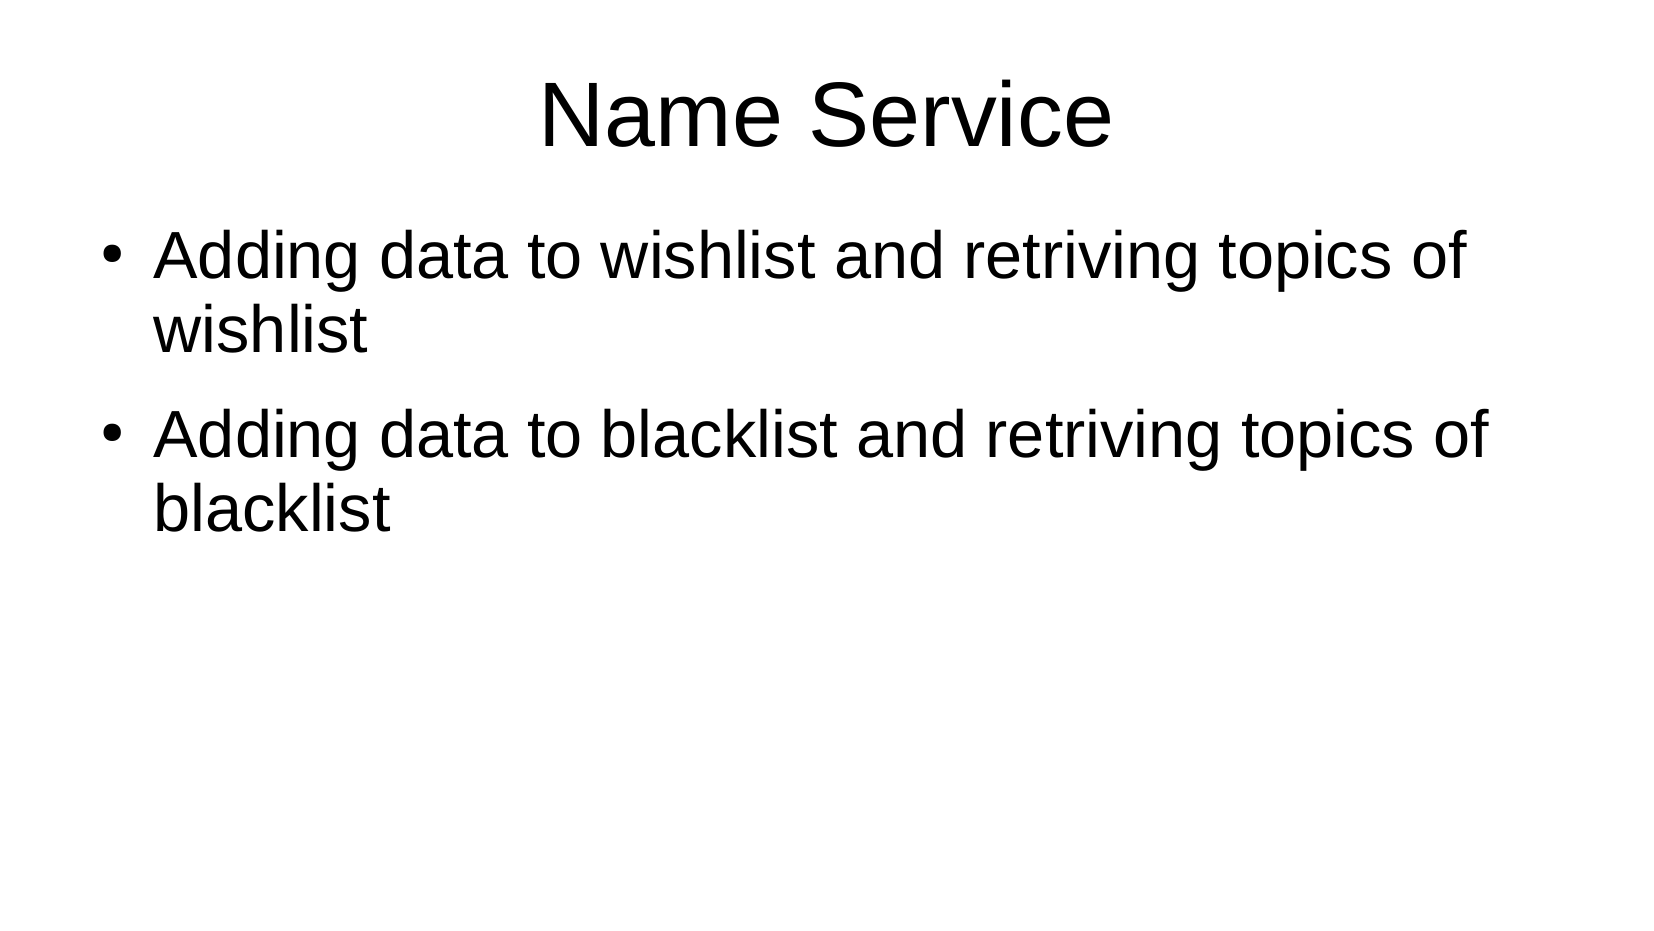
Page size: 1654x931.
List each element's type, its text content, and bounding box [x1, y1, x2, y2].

list Adding data to wishlist and retriving topics of wishlist Adding data to blacklist and retriving topics of blacklist [82, 217, 1571, 758]
title Name Service [82, 37, 1571, 193]
